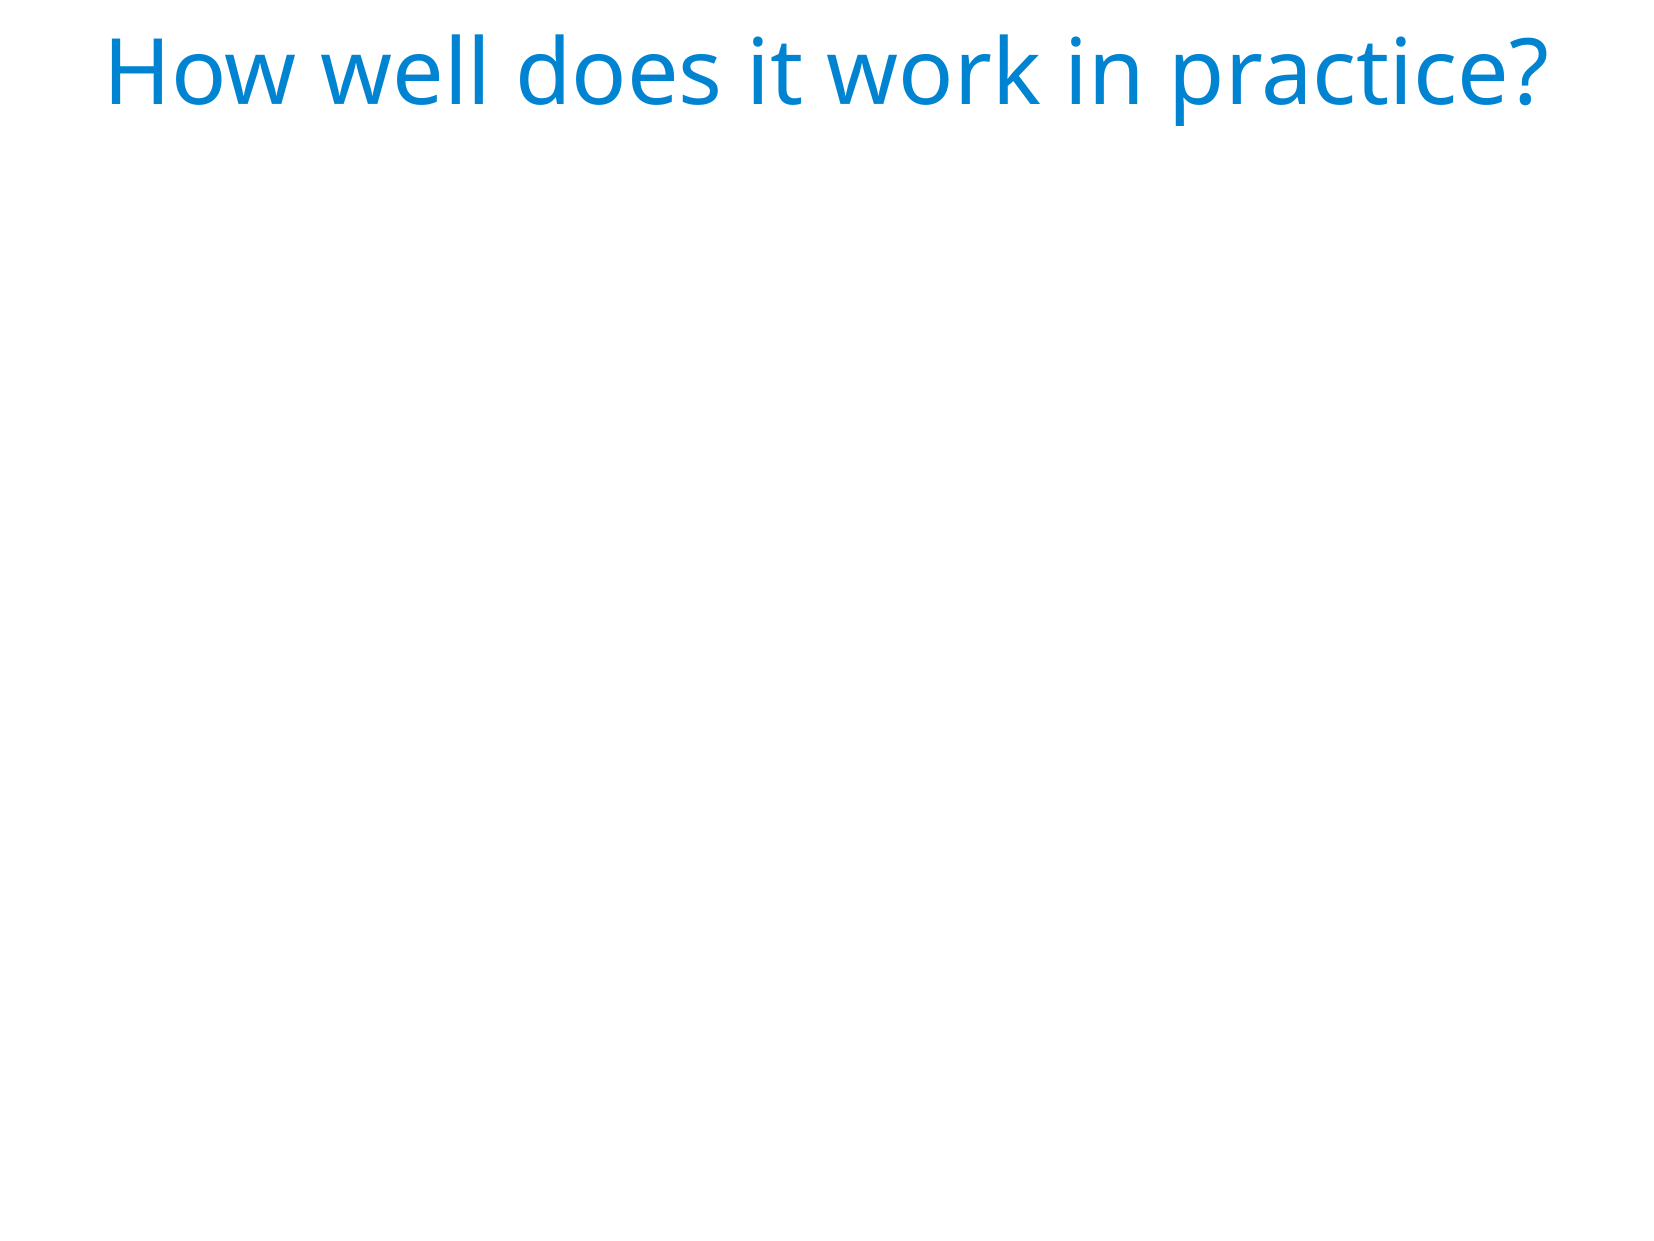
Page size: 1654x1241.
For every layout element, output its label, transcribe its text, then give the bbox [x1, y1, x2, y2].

title How well does it work in practice? [82, 0, 1571, 139]
